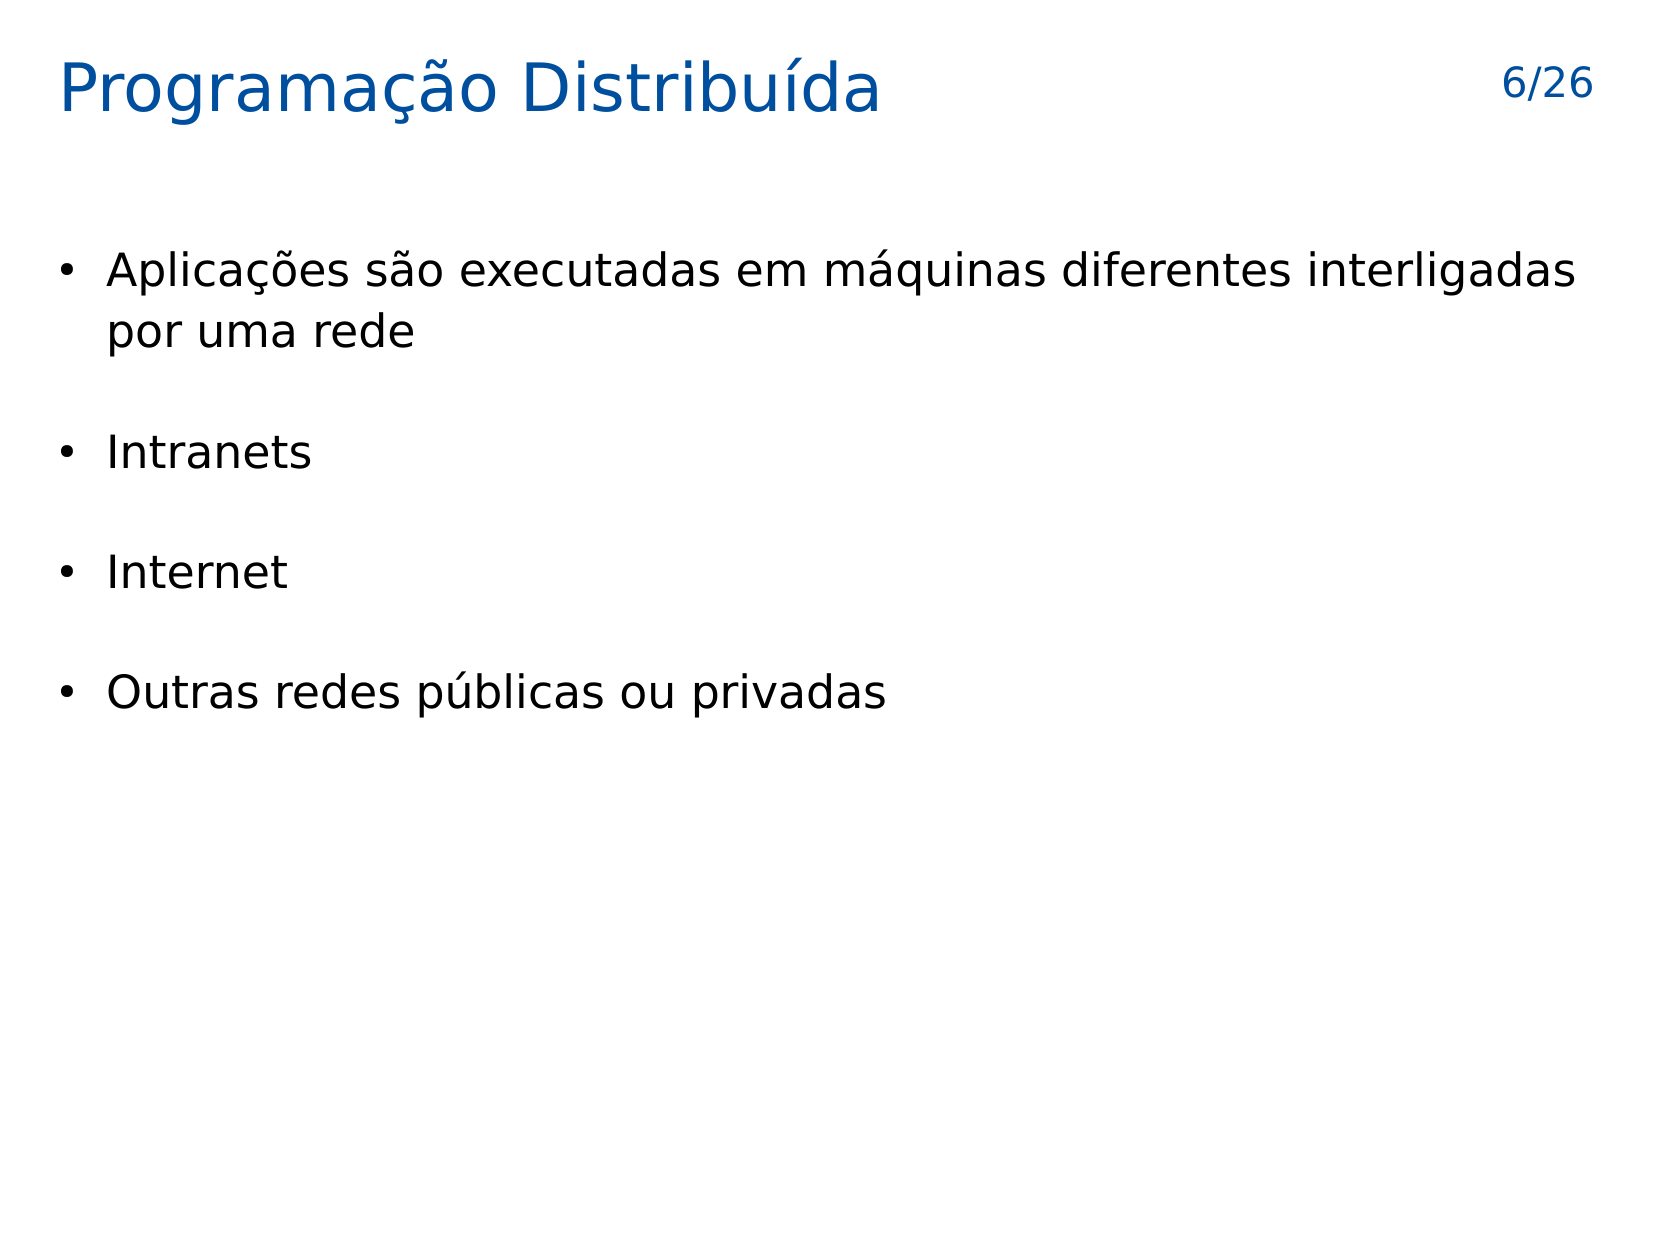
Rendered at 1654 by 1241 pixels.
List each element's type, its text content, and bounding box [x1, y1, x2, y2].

title Programação Distribuída [59, 29, 1625, 148]
list Aplicações são executadas em máquinas diferentes interligadas por uma rede Intranets Internet Outras redes públicas ou privadas [59, 236, 1595, 1211]
